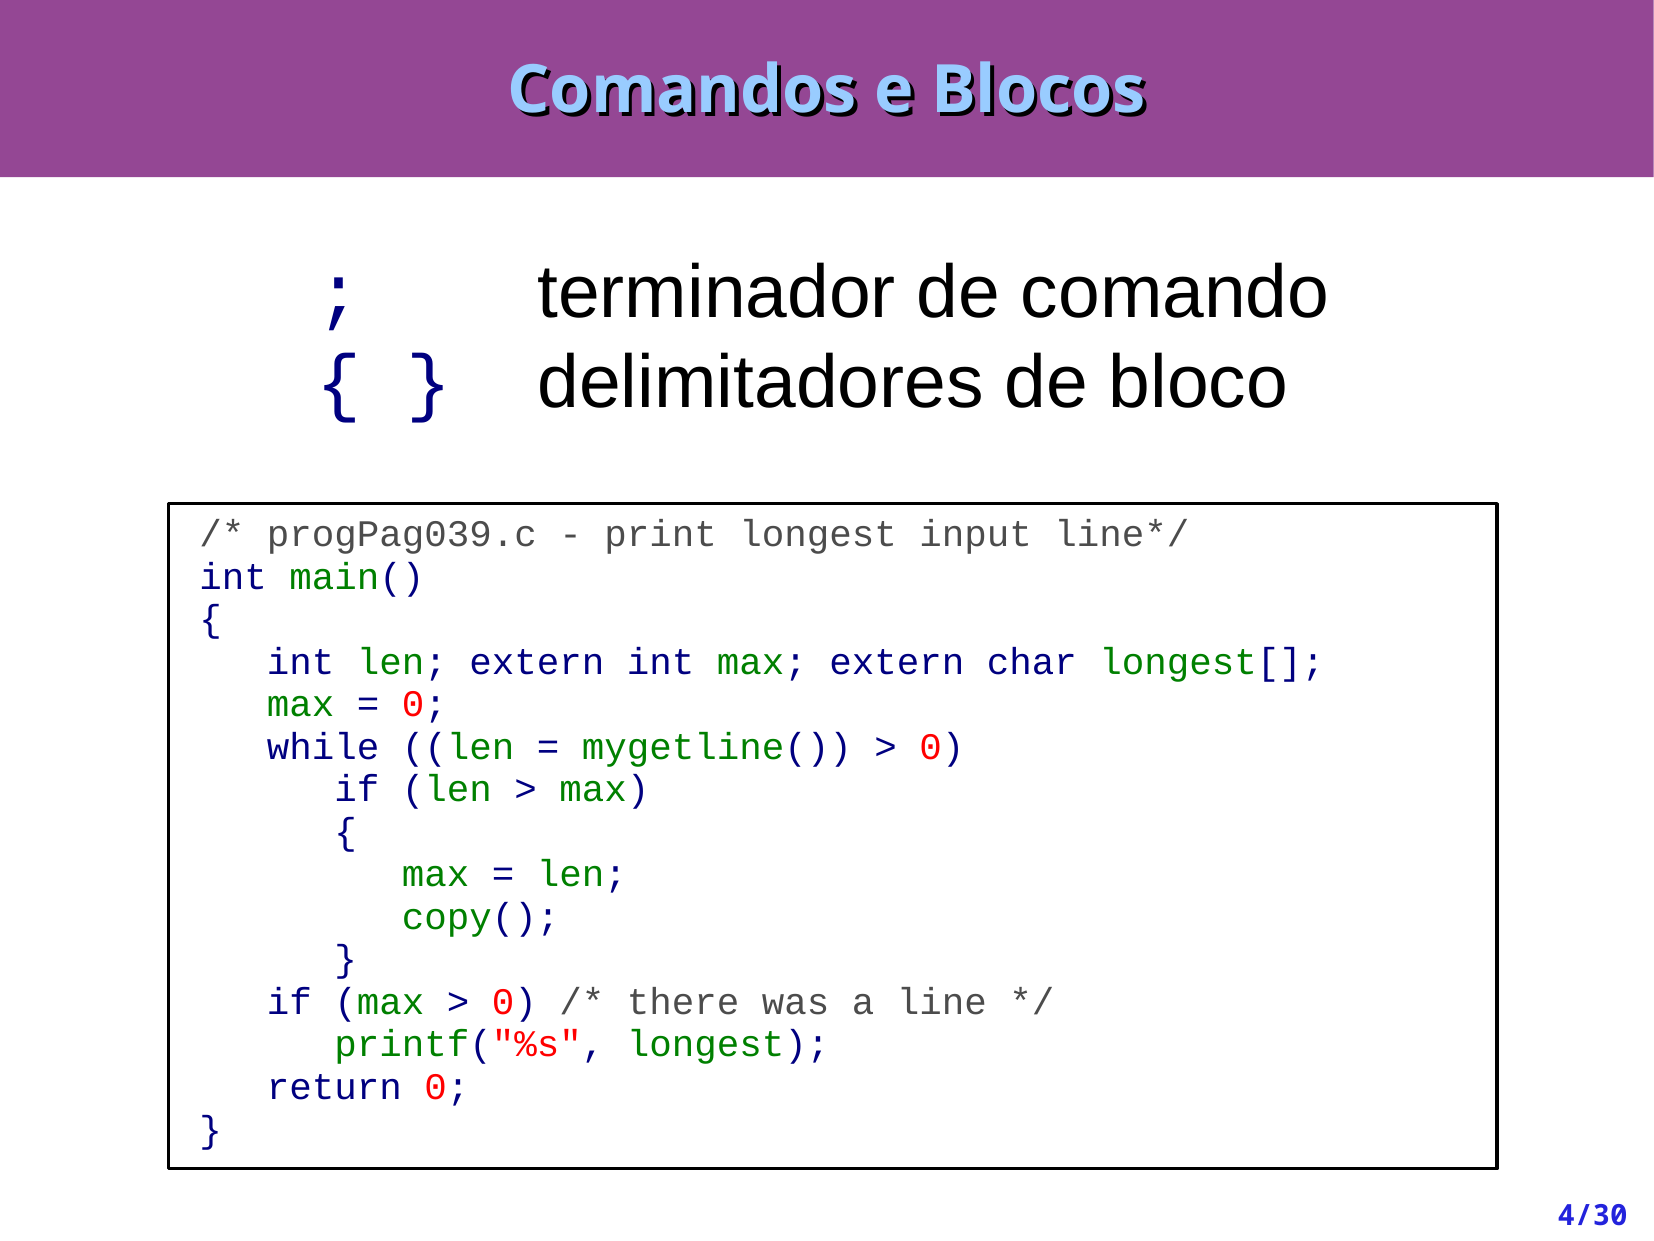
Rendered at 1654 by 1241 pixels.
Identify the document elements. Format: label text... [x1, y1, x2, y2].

text_box ; terminador de comando { } delimitadores de bloco [301, 242, 1371, 439]
title Comandos e Blocos [82, 0, 1571, 176]
text_box /* progPag039.c - print longest input line*/ int main() { int len; extern int max; extern char longest[]; max = 0; while ((len = mygetline()) > 0) if (len > max) { max = len; copy(); } if (max > 0) /* there was a line */ printf("%s", longest); return 0; } [168, 503, 1498, 1169]
